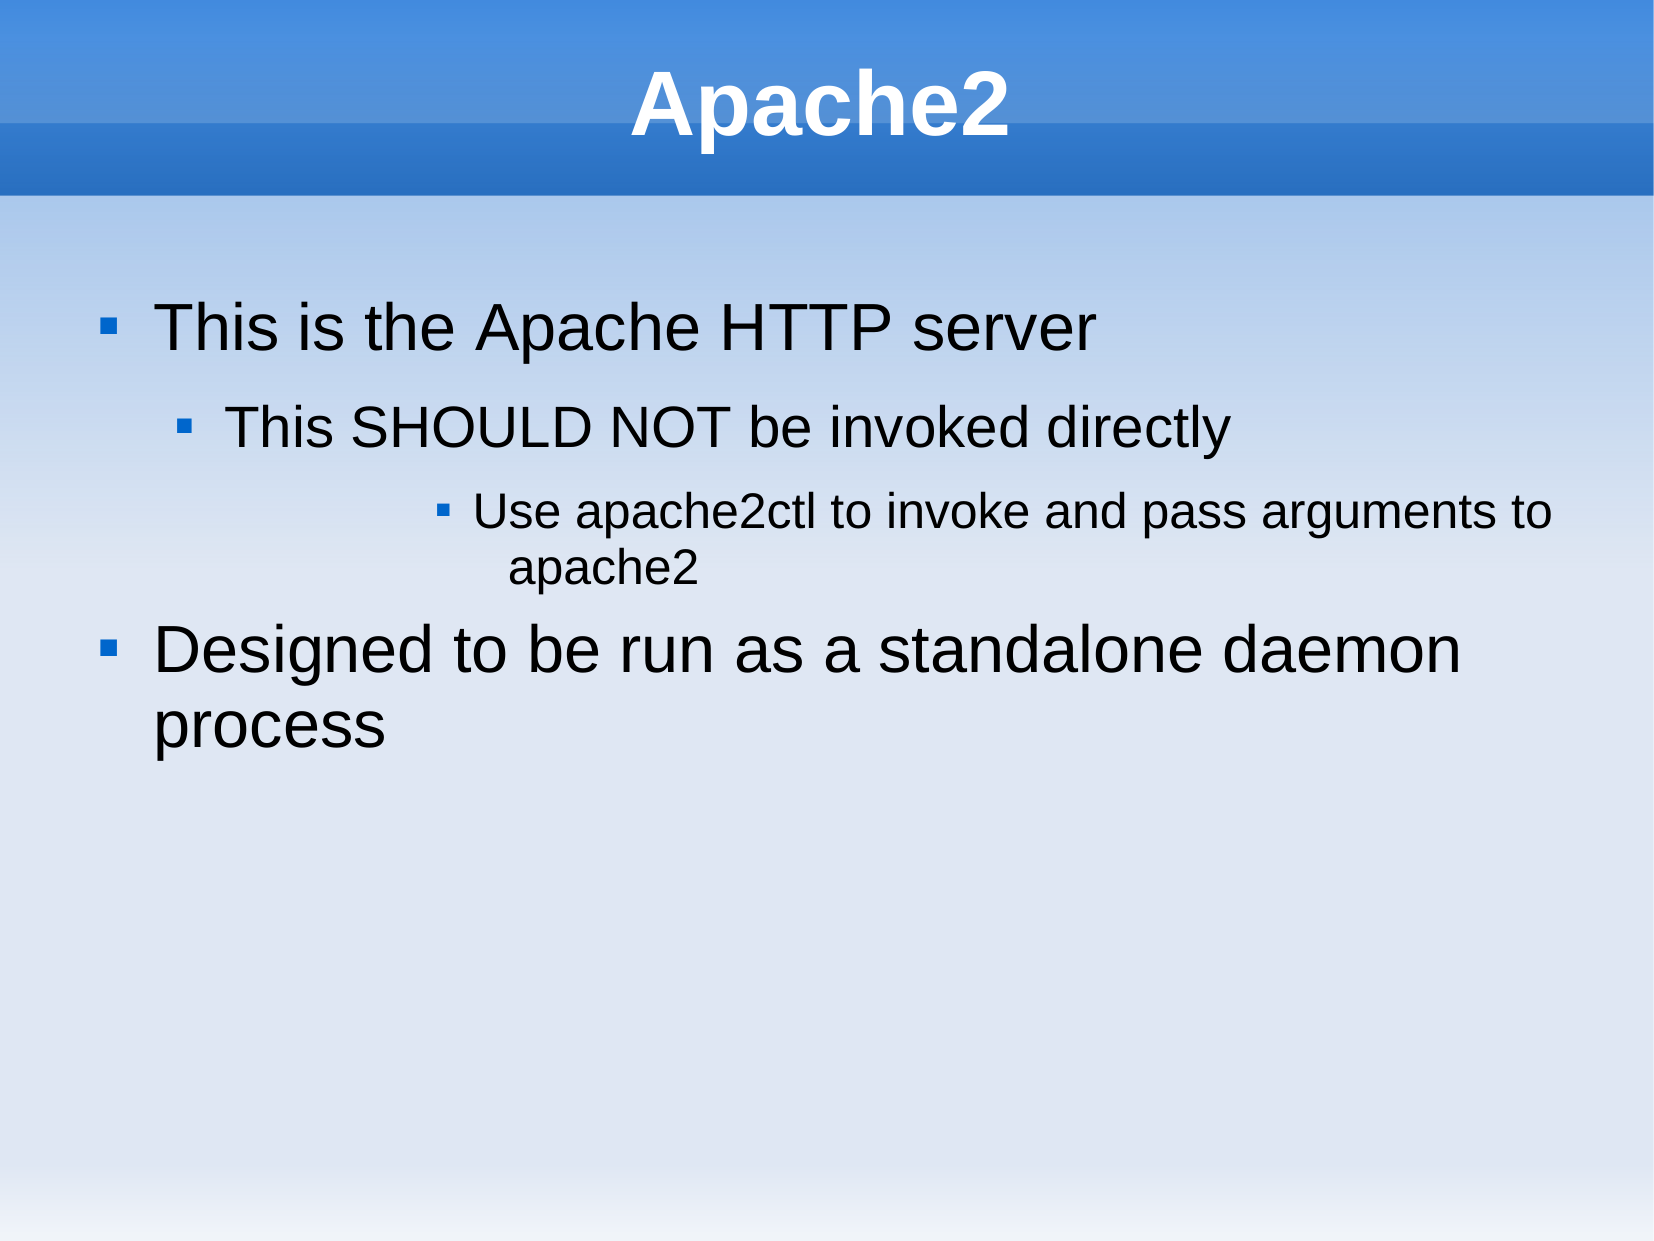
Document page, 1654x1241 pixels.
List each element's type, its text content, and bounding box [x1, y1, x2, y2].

title Apache2 [76, 0, 1565, 208]
list This is the Apache HTTP server This SHOULD NOT be invoked directly Use apache2ctl to invoke and pass arguments to apache2 Designed to be run as a standalone daemon process [82, 290, 1571, 1109]
picture [0, 0, 1654, 1241]
